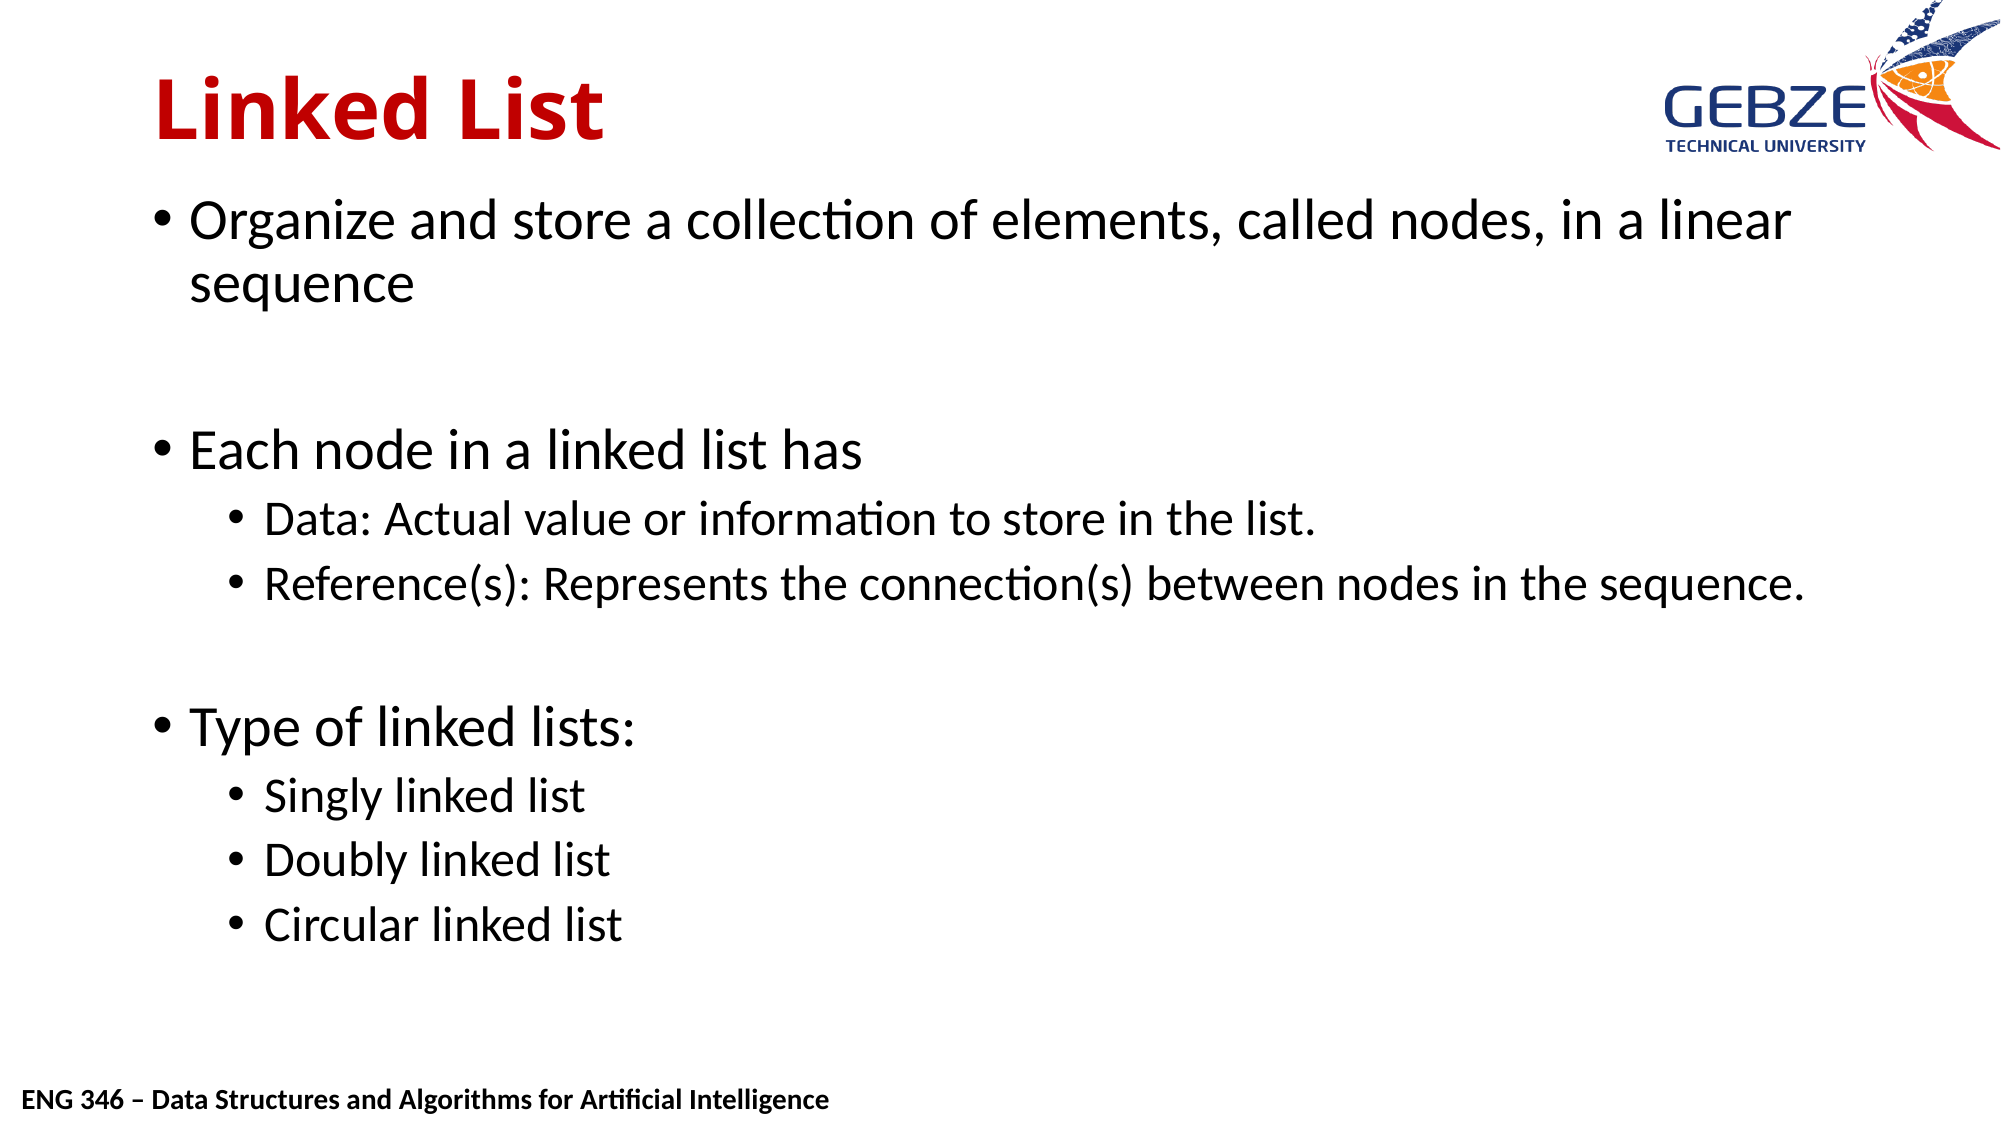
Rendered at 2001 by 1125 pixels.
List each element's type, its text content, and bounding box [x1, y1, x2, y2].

title Linked List [137, 59, 1863, 166]
list Organize and store a collection of elements, called nodes, in a linear sequence Each node in a linked list has Data: Actual value or information to store in the list. Reference(s): Represents the connection(s) between nodes in the sequence. Type of linked lists: Singly linked list Doubly linked list Circular linked list [137, 181, 1863, 1014]
picture [1665, 0, 2001, 152]
